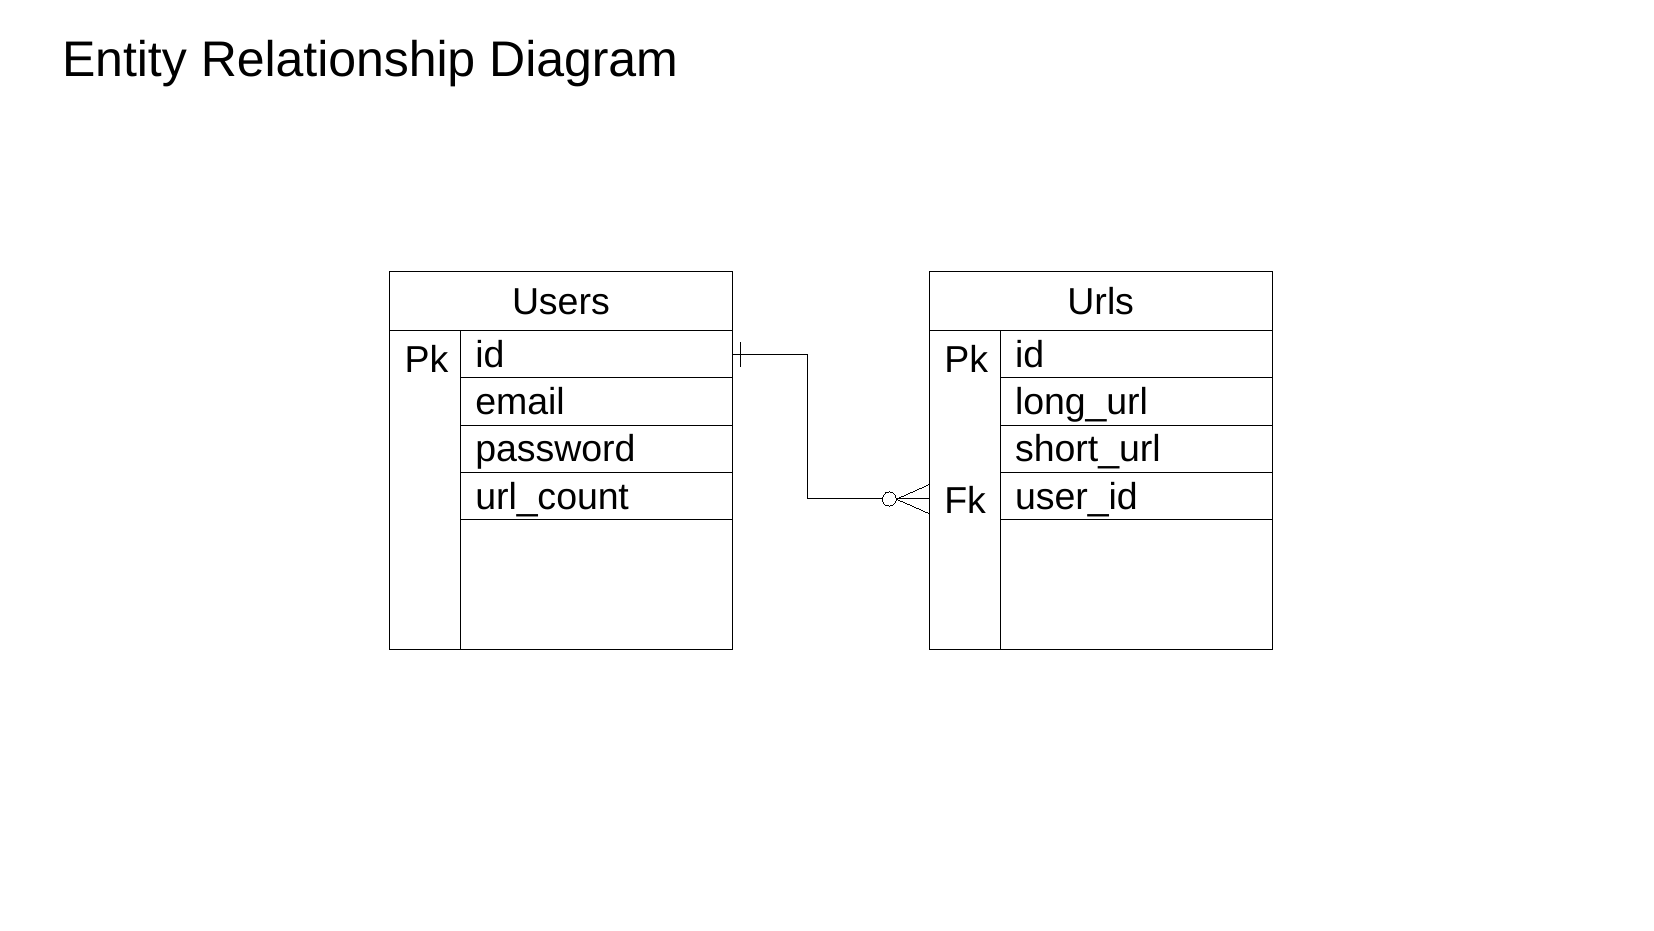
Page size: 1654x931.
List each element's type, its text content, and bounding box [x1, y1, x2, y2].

text_box Entity Relationship Diagram [47, 23, 1607, 95]
text_box Pk [929, 330, 1003, 388]
text_box email [460, 377, 733, 426]
text_box Pk [389, 330, 464, 388]
text_box url_count [460, 473, 733, 520]
text_box user_id [1013, 473, 1273, 520]
text_box Users [389, 271, 733, 330]
text_box long_url [1000, 377, 1273, 426]
text_box Urls [929, 271, 1273, 330]
text_box id [1003, 330, 1273, 377]
text_box Fk [929, 472, 1013, 530]
text_box short_url [1000, 426, 1273, 473]
text_box id [464, 330, 733, 377]
text_box password [460, 426, 733, 473]
